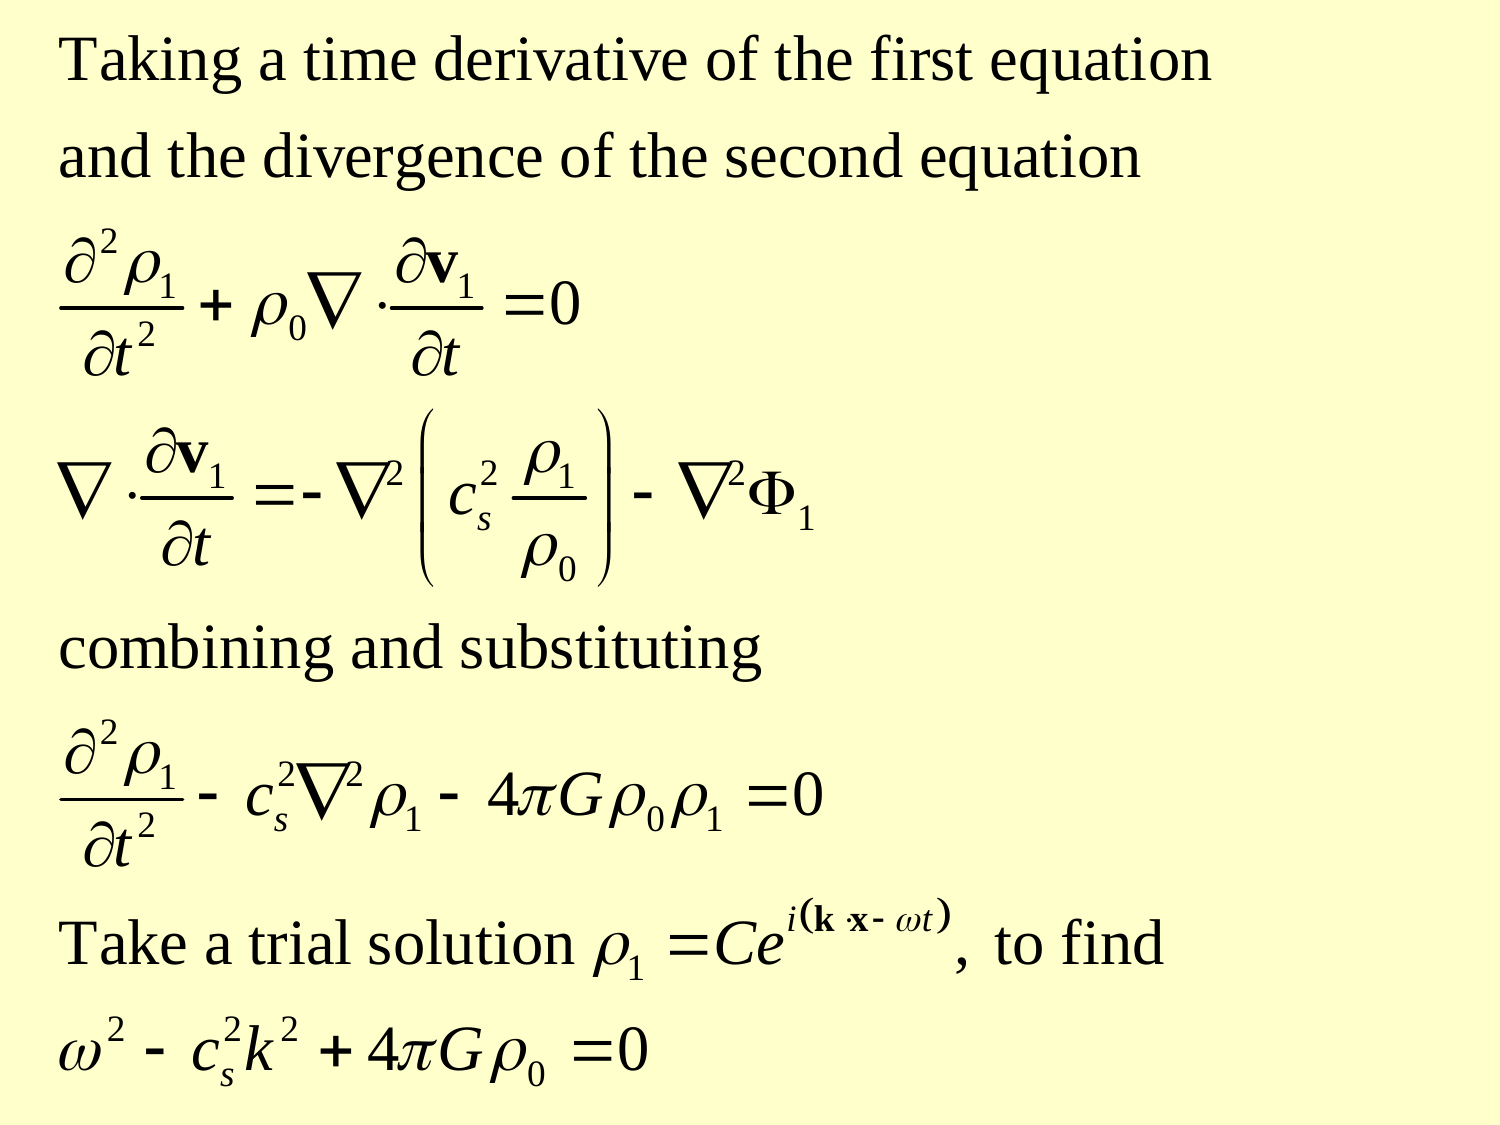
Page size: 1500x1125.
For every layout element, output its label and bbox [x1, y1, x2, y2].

chart [50, 21, 1225, 1101]
